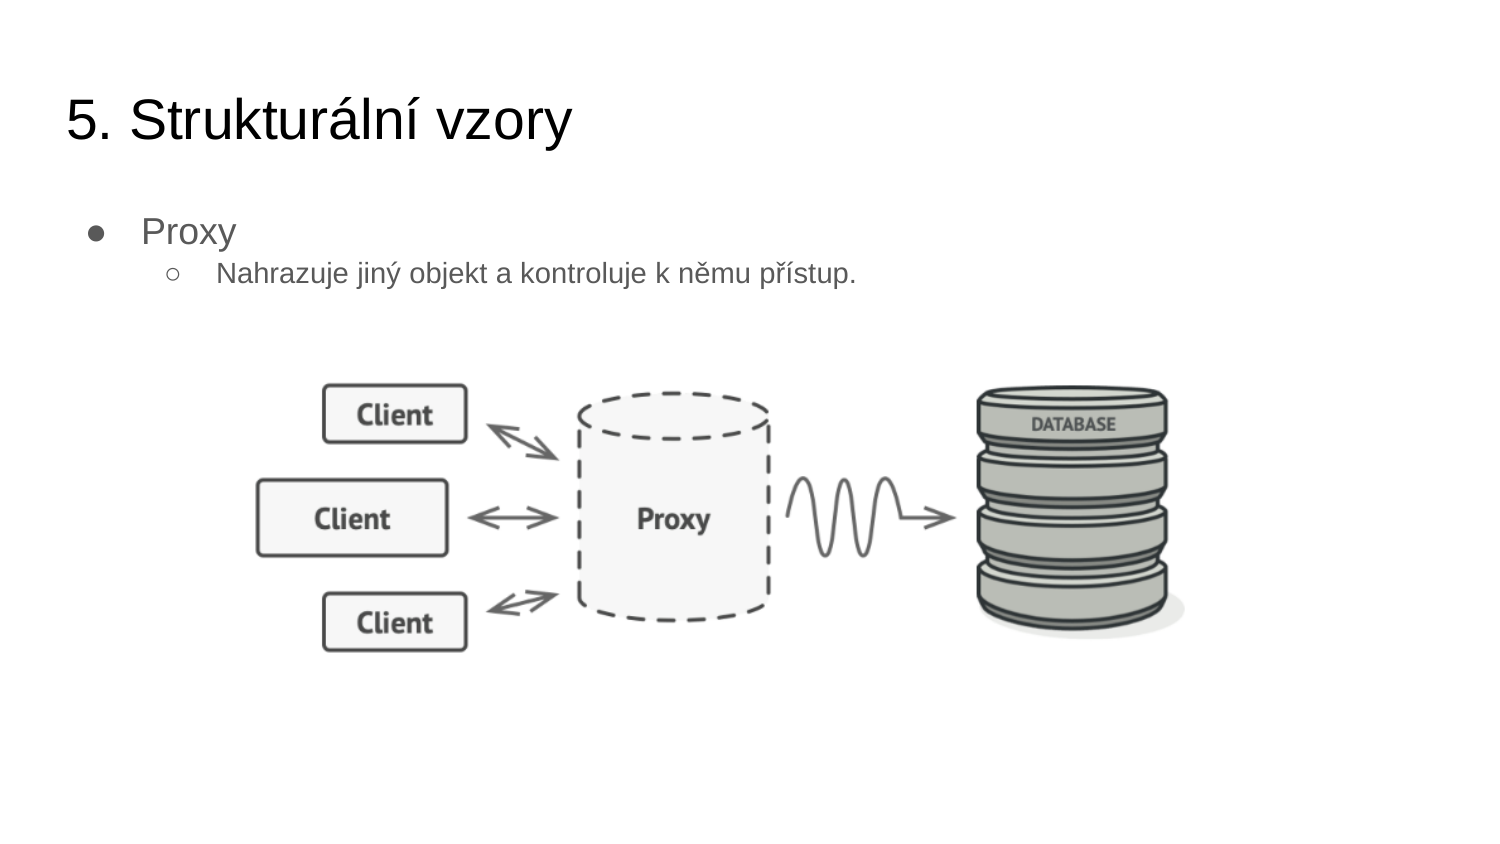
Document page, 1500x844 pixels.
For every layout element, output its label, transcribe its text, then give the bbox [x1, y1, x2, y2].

picture [244, 354, 1200, 673]
list Proxy Nahrazuje jiný objekt a kontroluje k němu přístup. [51, 189, 1449, 750]
title 5. Strukturální vzory [51, 72, 1449, 167]
